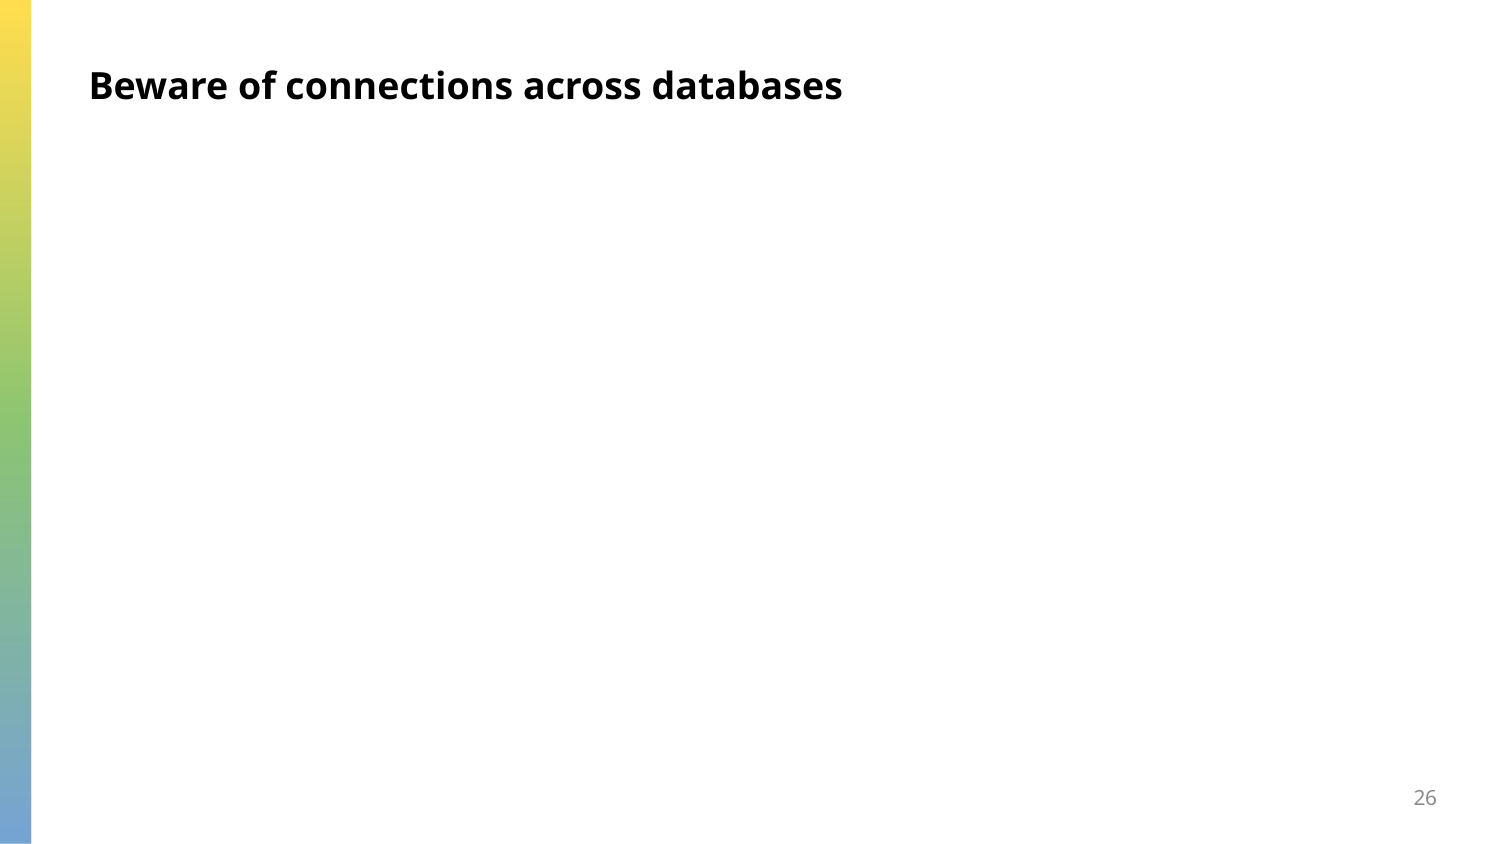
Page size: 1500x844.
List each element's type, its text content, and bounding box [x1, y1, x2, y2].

picture [0, 0, 1500, 844]
list Beware of connections across databases [88, 61, 1442, 157]
